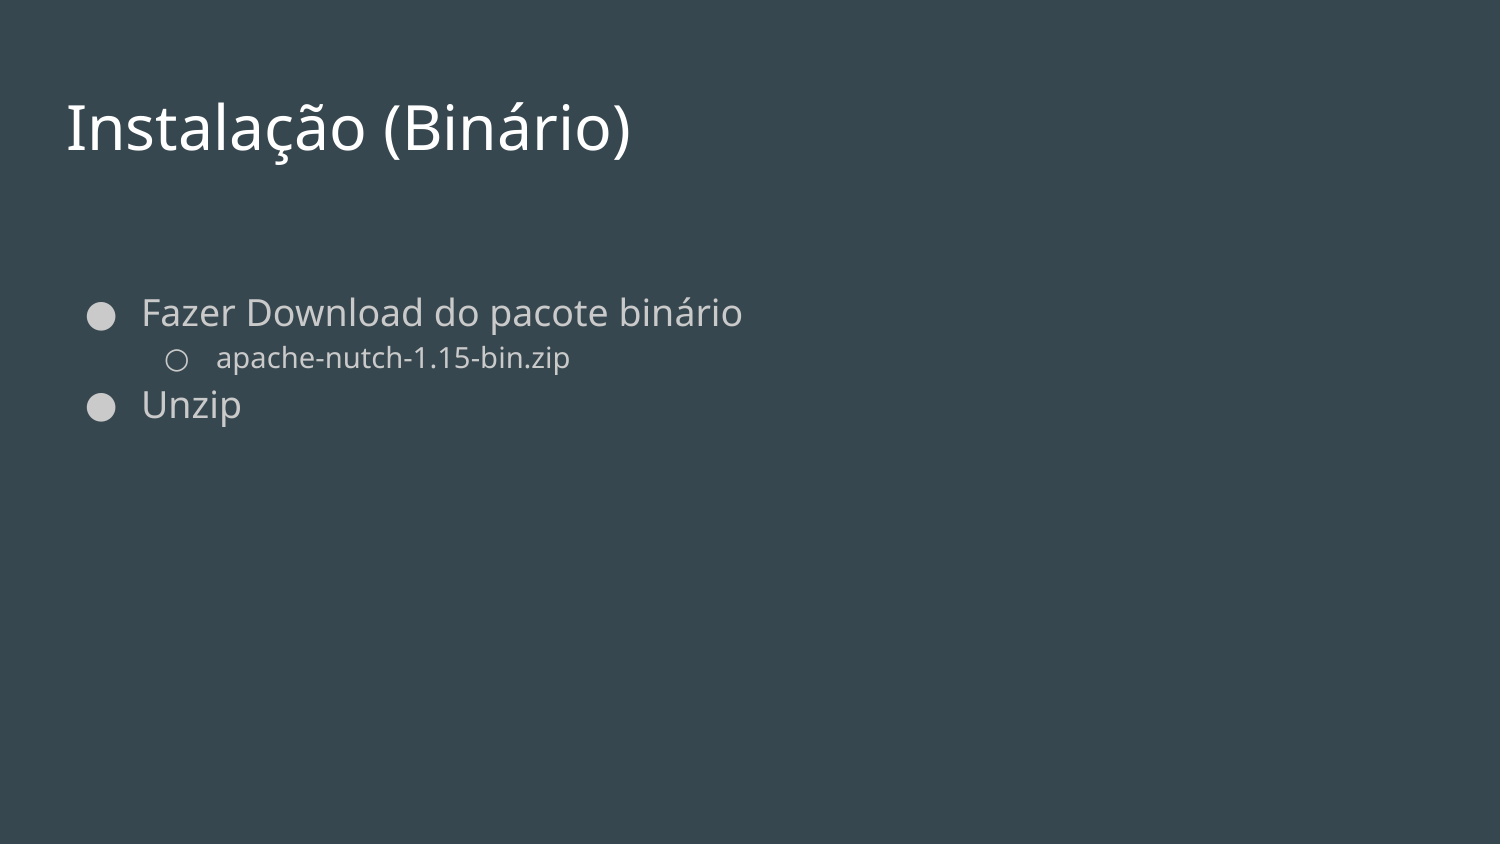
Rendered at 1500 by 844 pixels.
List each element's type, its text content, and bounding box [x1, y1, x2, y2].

list Fazer Download do pacote binário apache-nutch-1.15-bin.zip Unzip [51, 189, 1449, 750]
title Instalação (Binário) [51, 72, 1449, 167]
